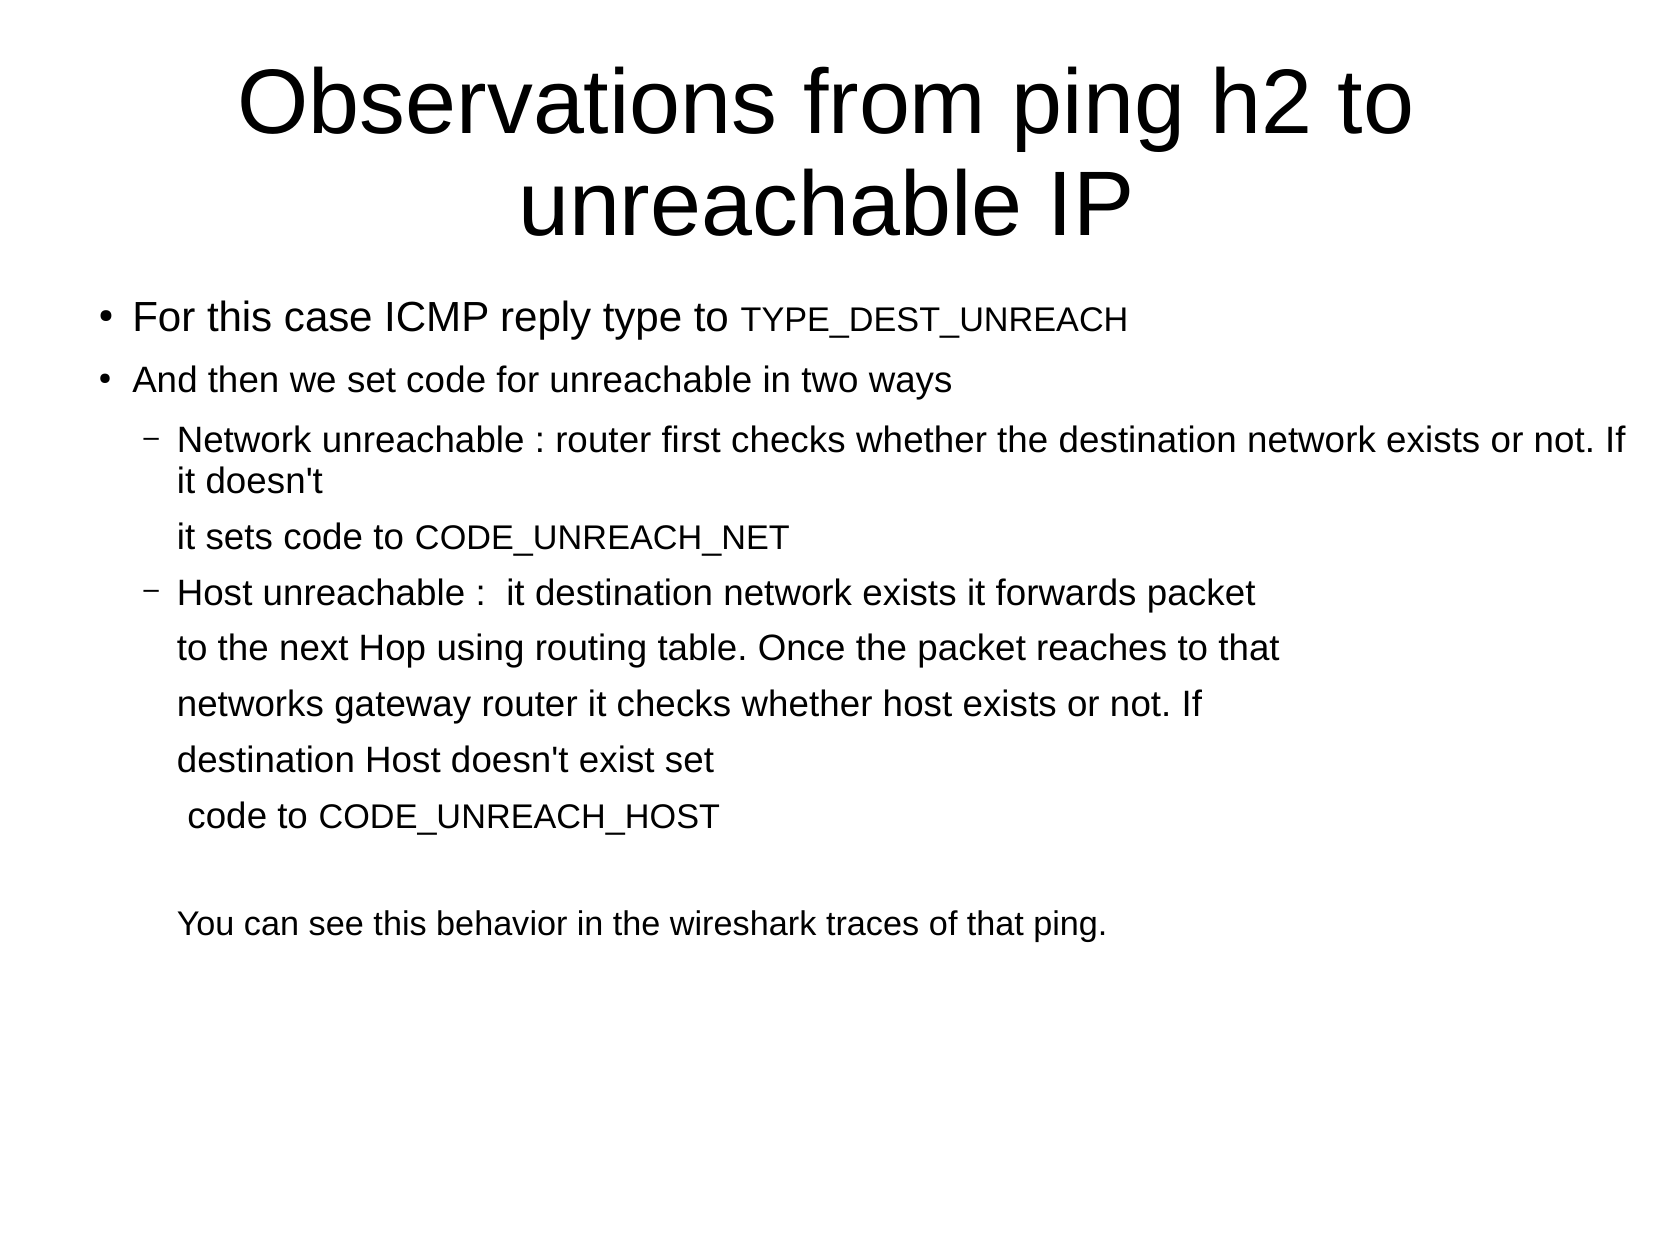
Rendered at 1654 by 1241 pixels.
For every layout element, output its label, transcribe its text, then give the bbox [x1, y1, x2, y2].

title Observations from ping h2 to unreachable IP [82, 49, 1571, 257]
list For this case ICMP reply type to TYPE_DEST_UNREACH And then we set code for unreachable in two ways Network unreachable : router first checks whether the destination network exists or not. If it doesn't it sets code to CODE_UNREACH_NET Host unreachable : it destination network exists it forwards packet to the next Hop using routing table. Once the packet reaches to that networks gateway router it checks whether host exists or not. If destination Host doesn't exist set code to CODE_UNREACH_HOST You can see this behavior in the wireshark traces of that ping. [87, 228, 1650, 948]
